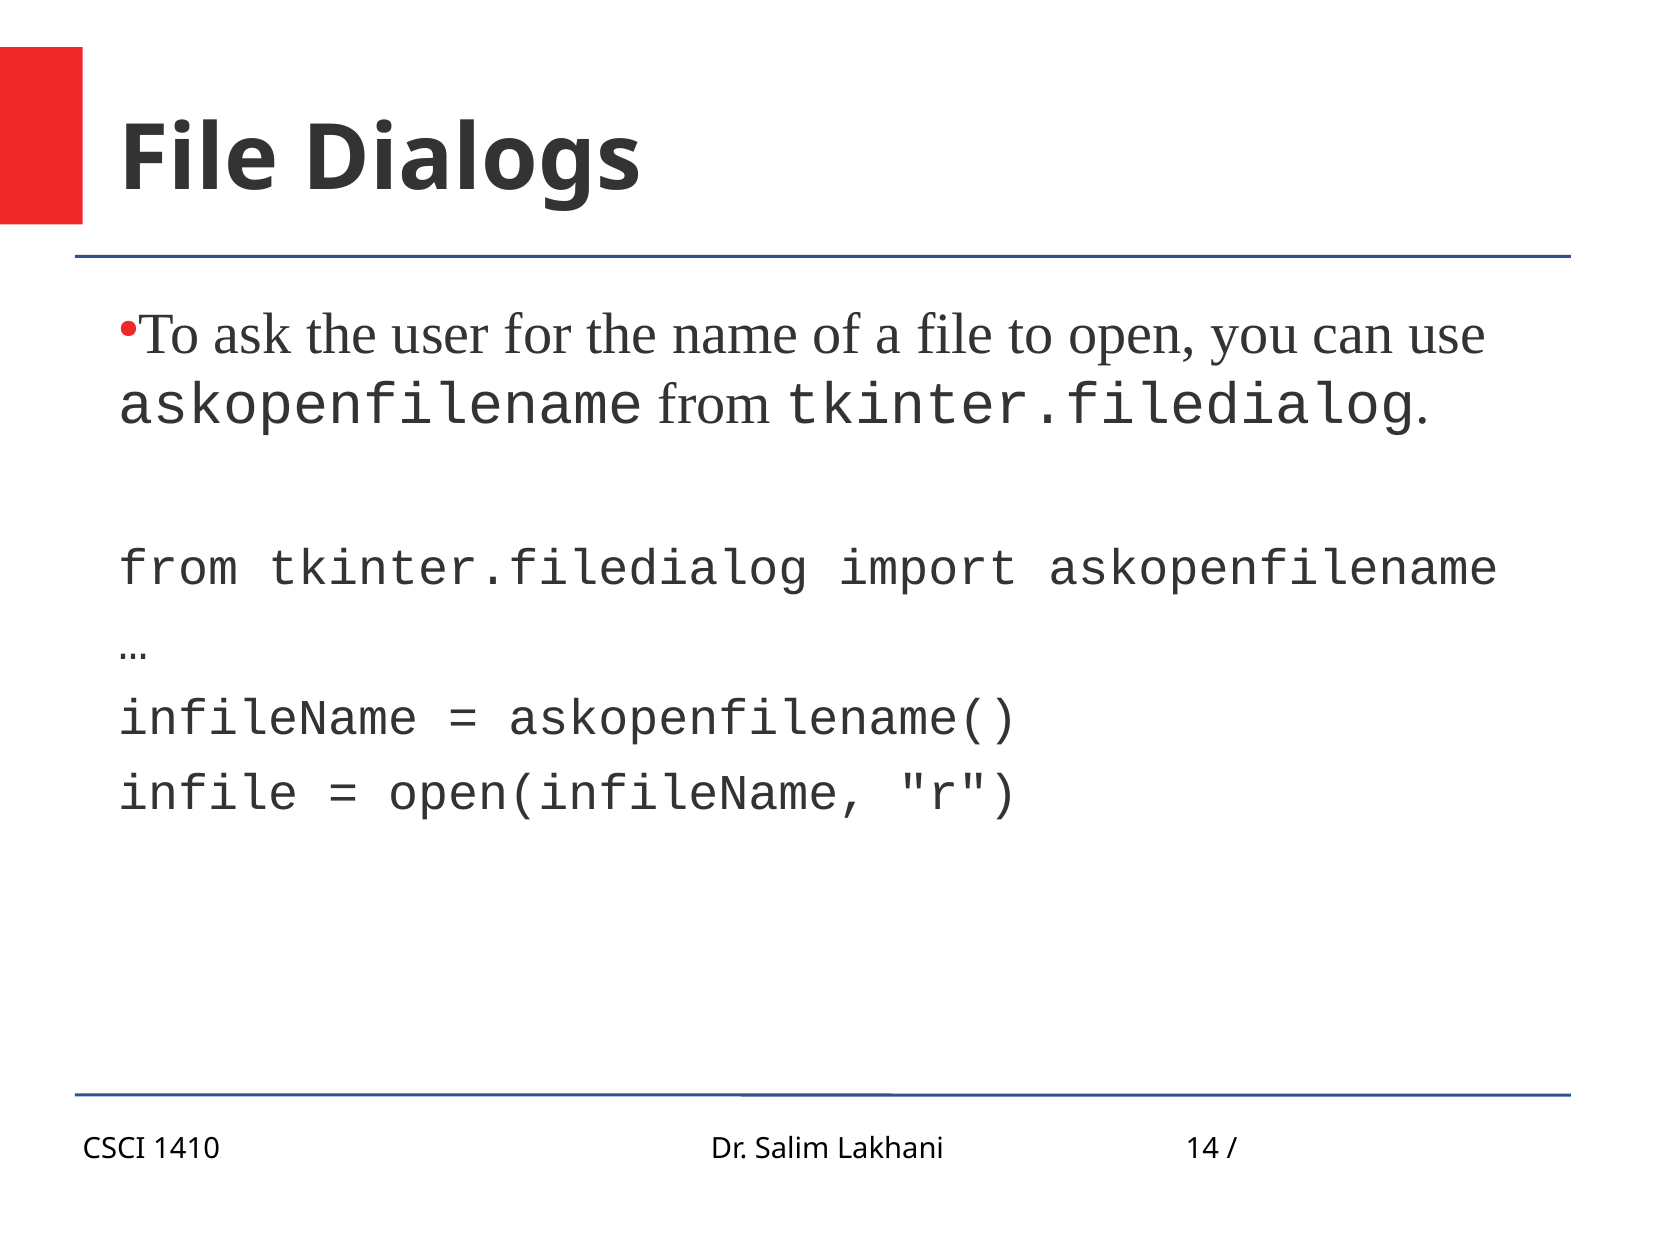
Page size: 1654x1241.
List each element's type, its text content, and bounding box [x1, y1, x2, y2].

text_box Dr. Salim Lakhani [565, 1129, 1090, 1216]
list To ask the user for the name of a file to open, you can use askopenfilename from tkinter.filedialog. from tkinter.filedialog import askopenfilename … infileName = askopenfilename() infile = open(infileName, "r") [118, 295, 1591, 1080]
text_box CSCI 1410 [82, 1129, 468, 1216]
text_box / [1185, 1129, 1571, 1216]
title File Dialogs [118, 49, 1571, 257]
